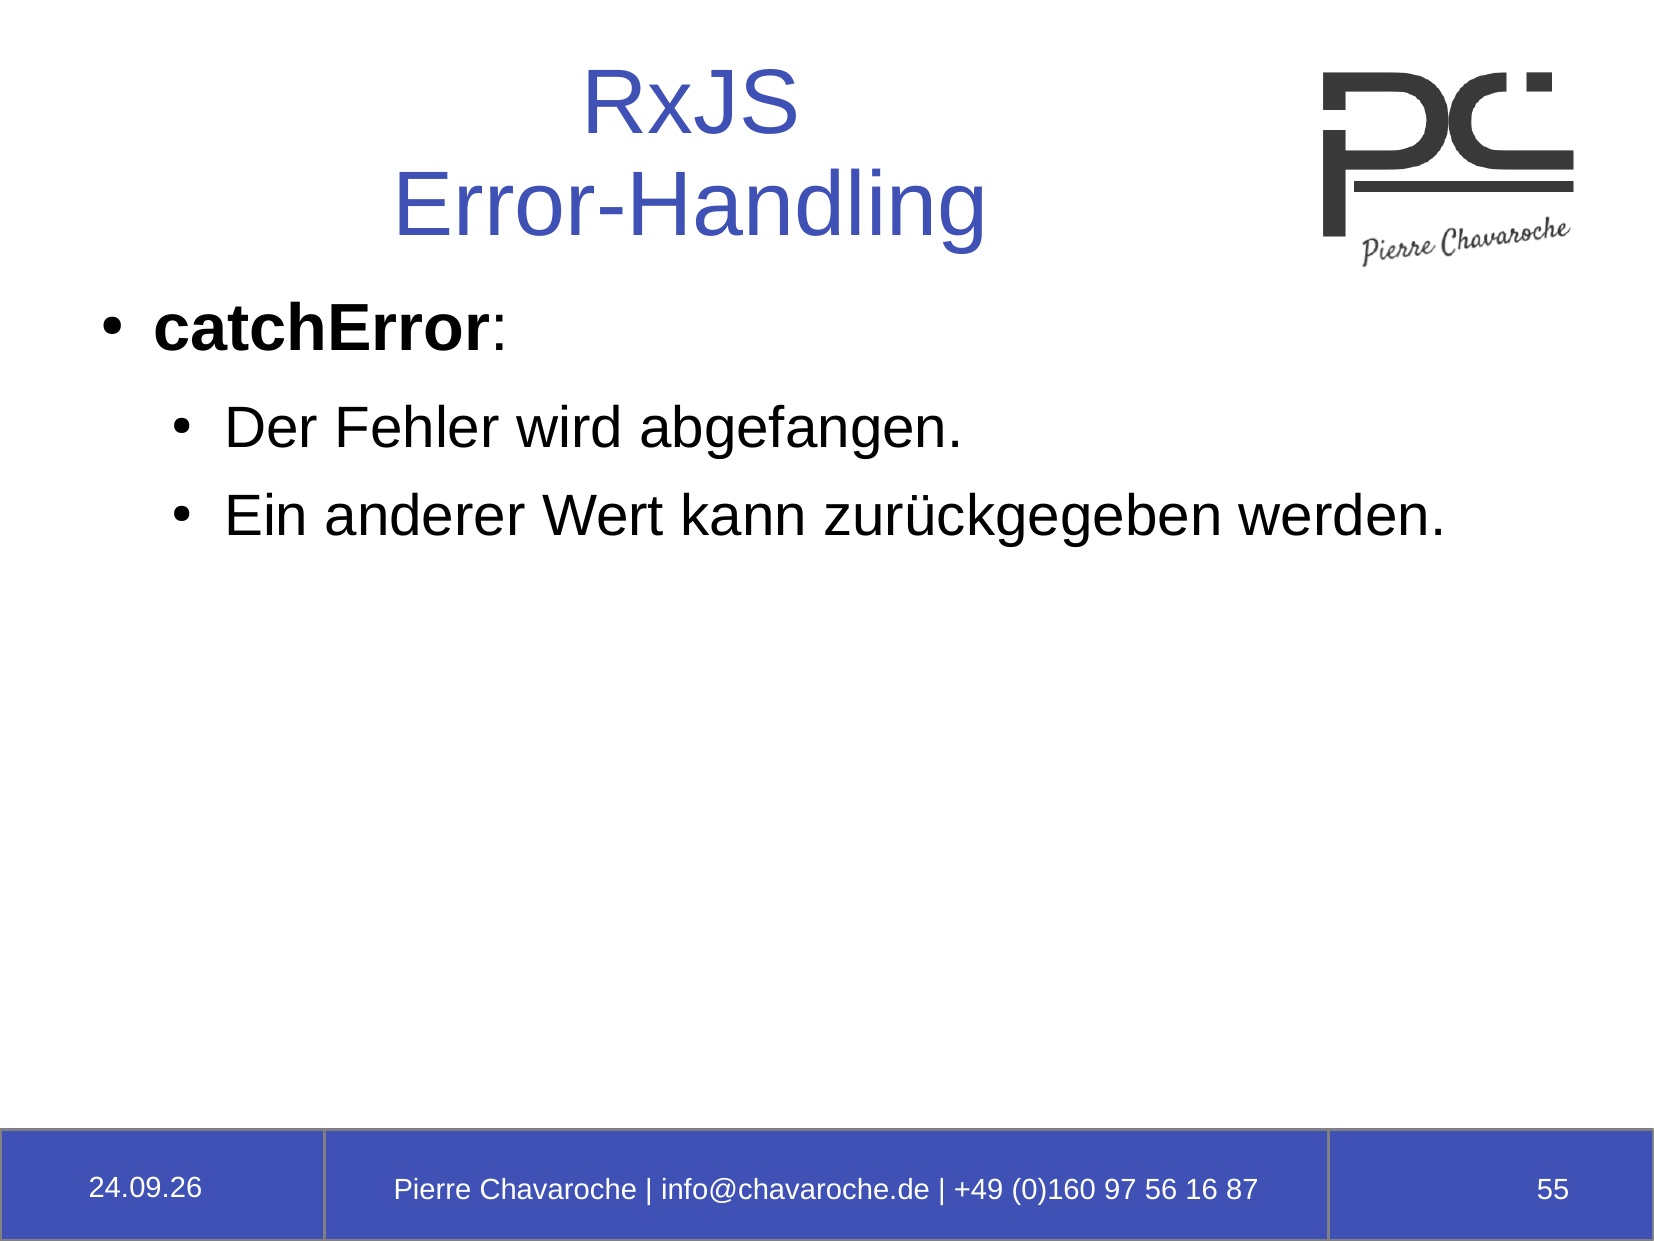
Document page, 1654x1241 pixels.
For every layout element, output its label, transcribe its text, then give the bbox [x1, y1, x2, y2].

list catchError: Der Fehler wird abgefangen. Ein anderer Wert kann zurückgegeben werden. [82, 290, 1571, 1109]
picture [1307, 29, 1589, 311]
title RxJS Error-Handling [82, 49, 1300, 257]
